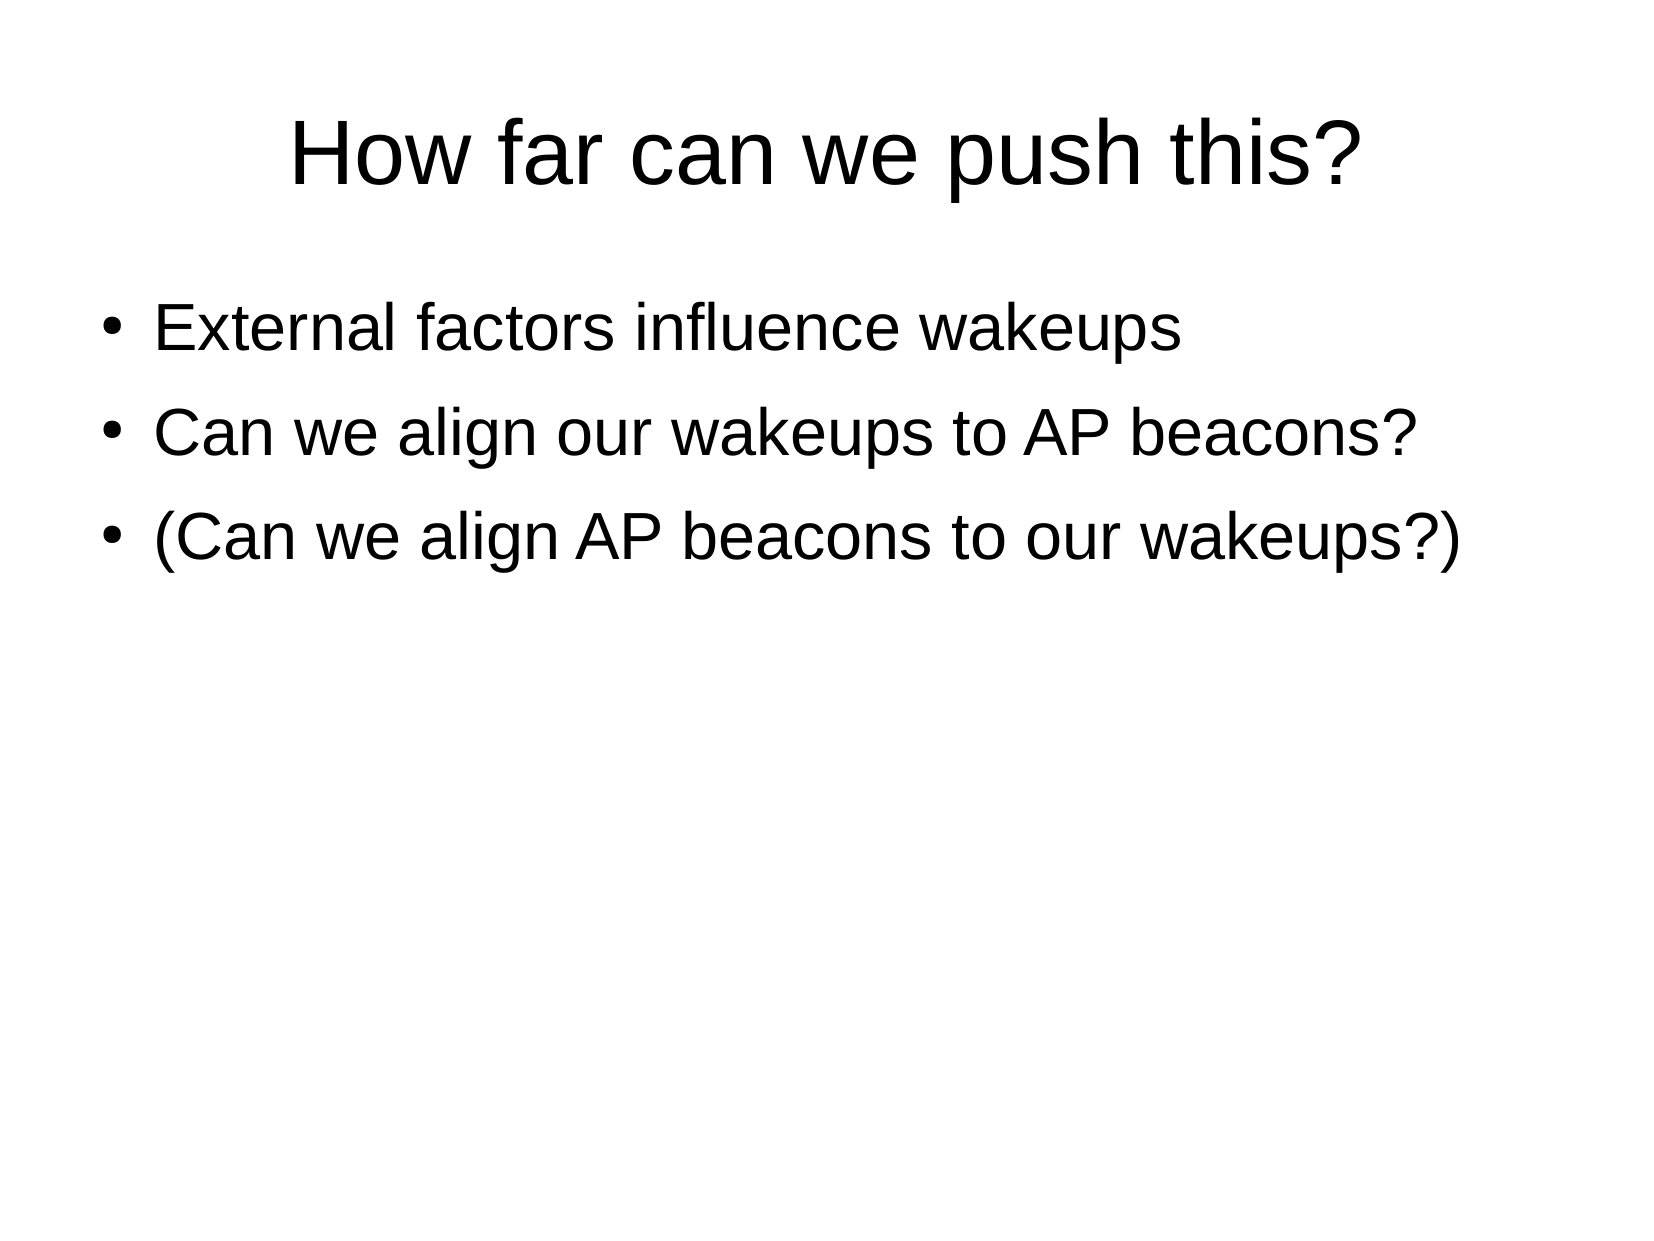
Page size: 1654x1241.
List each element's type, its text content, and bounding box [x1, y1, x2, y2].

title How far can we push this? [82, 49, 1571, 257]
list External factors influence wakeups Can we align our wakeups to AP beacons? (Can we align AP beacons to our wakeups?) [82, 290, 1571, 1109]
